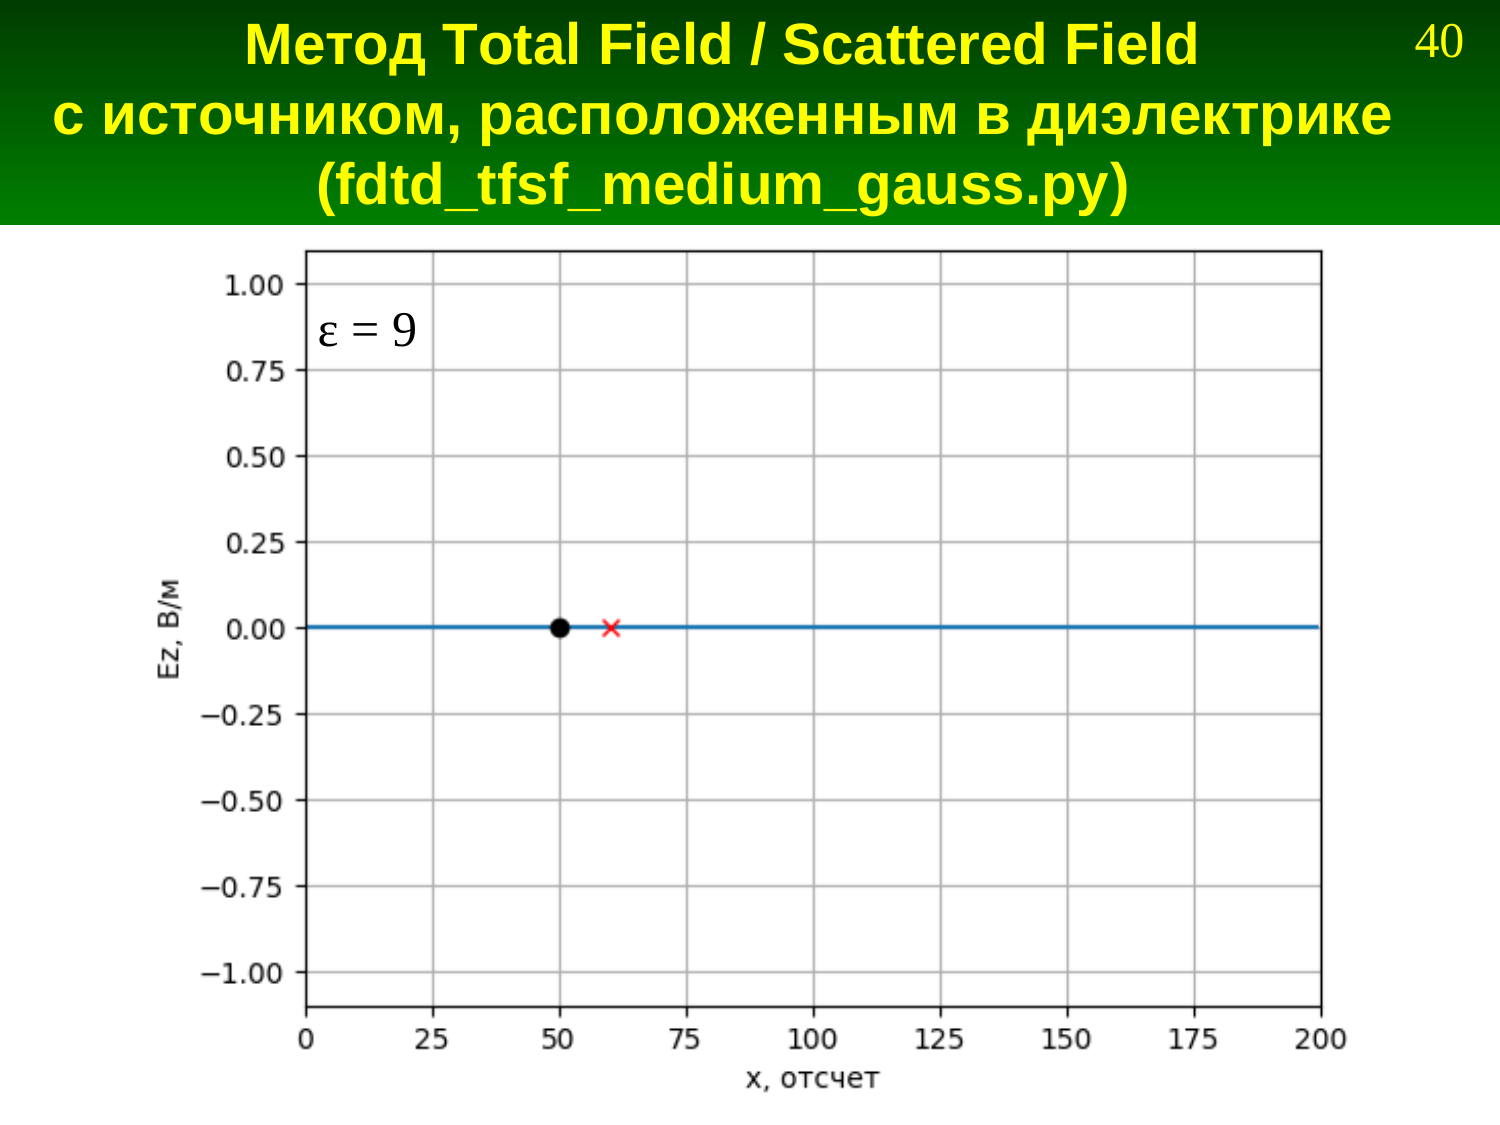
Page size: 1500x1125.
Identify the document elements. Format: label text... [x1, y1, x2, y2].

text_box ε = 9 [303, 288, 432, 364]
picture [142, 240, 1358, 1115]
title Метод Total Field / Scattered Field с источником, расположенным в диэлектрике (fdtd_tfsf_medium_gauss.py) [8, 0, 1437, 240]
